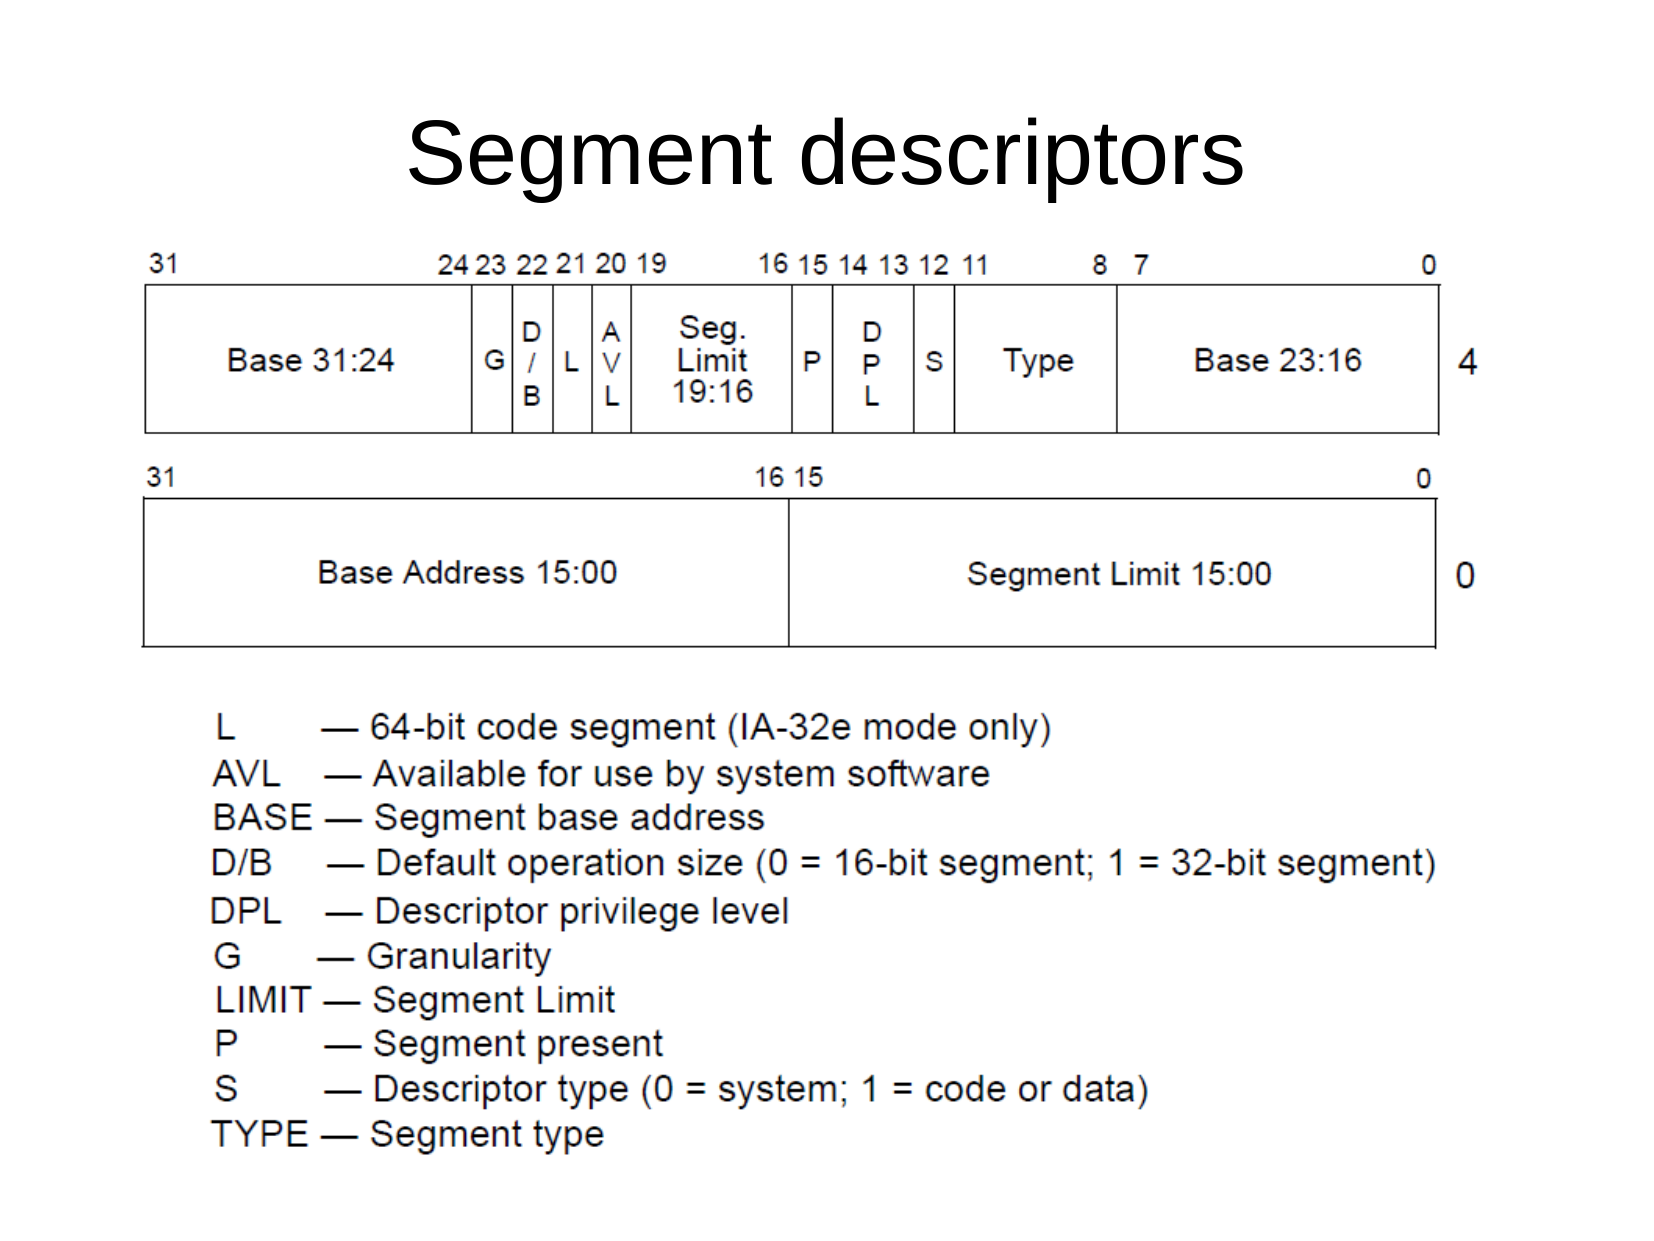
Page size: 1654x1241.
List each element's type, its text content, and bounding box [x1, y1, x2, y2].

picture [112, 211, 1521, 1175]
title Segment descriptors [82, 49, 1571, 257]
